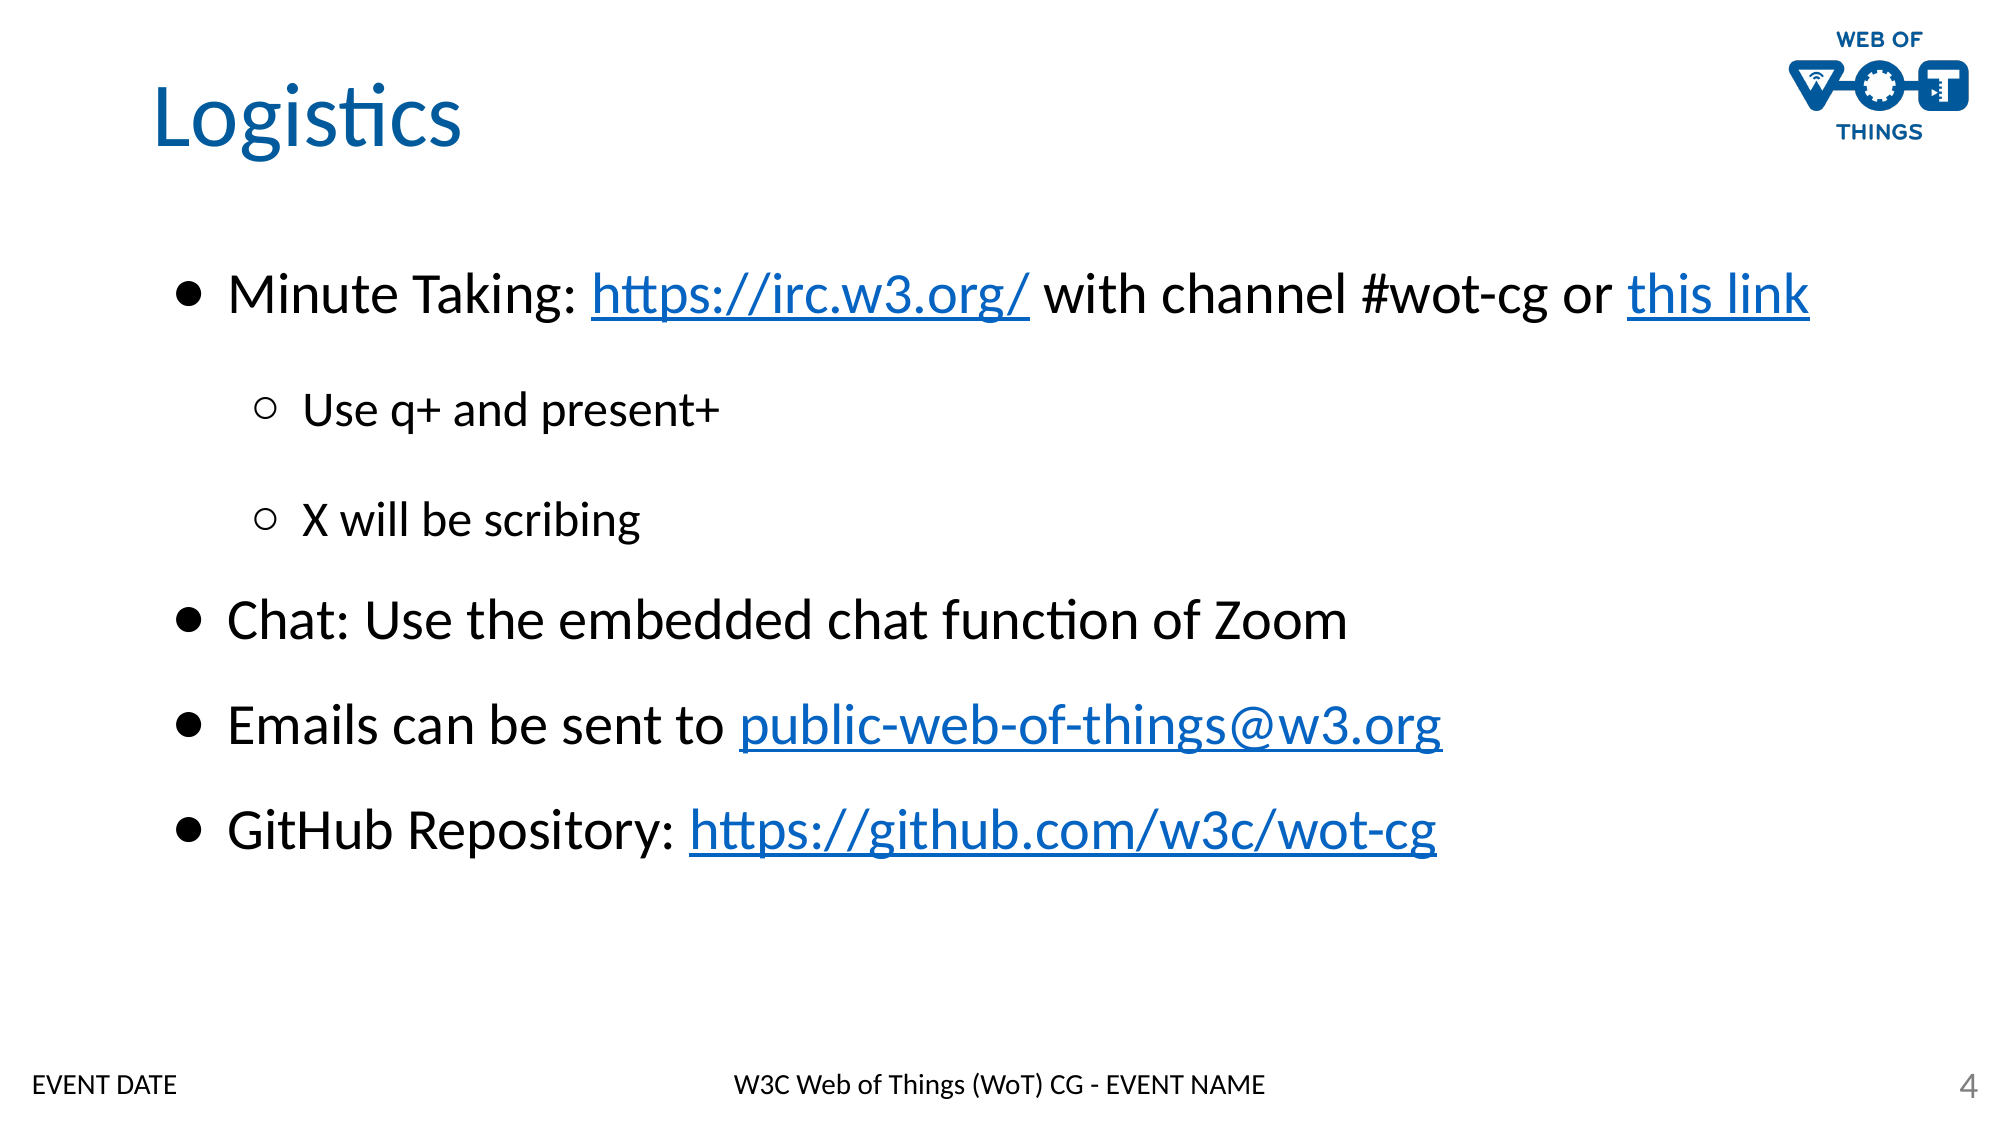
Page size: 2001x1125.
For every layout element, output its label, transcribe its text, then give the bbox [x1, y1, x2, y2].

picture [1768, 19, 1989, 152]
list Minute Taking: https://irc.w3.org/ with channel #wot-cg or this link Use q+ and present+ X will be scribing Chat: Use the embedded chat function of Zoom Emails can be sent to public-web-of-things@w3.org GitHub Repository: https://github.com/w3c/wot-cg [137, 212, 1863, 1014]
slide_number 1 [1911, 1053, 1994, 1114]
title Logistics [137, 59, 1863, 212]
